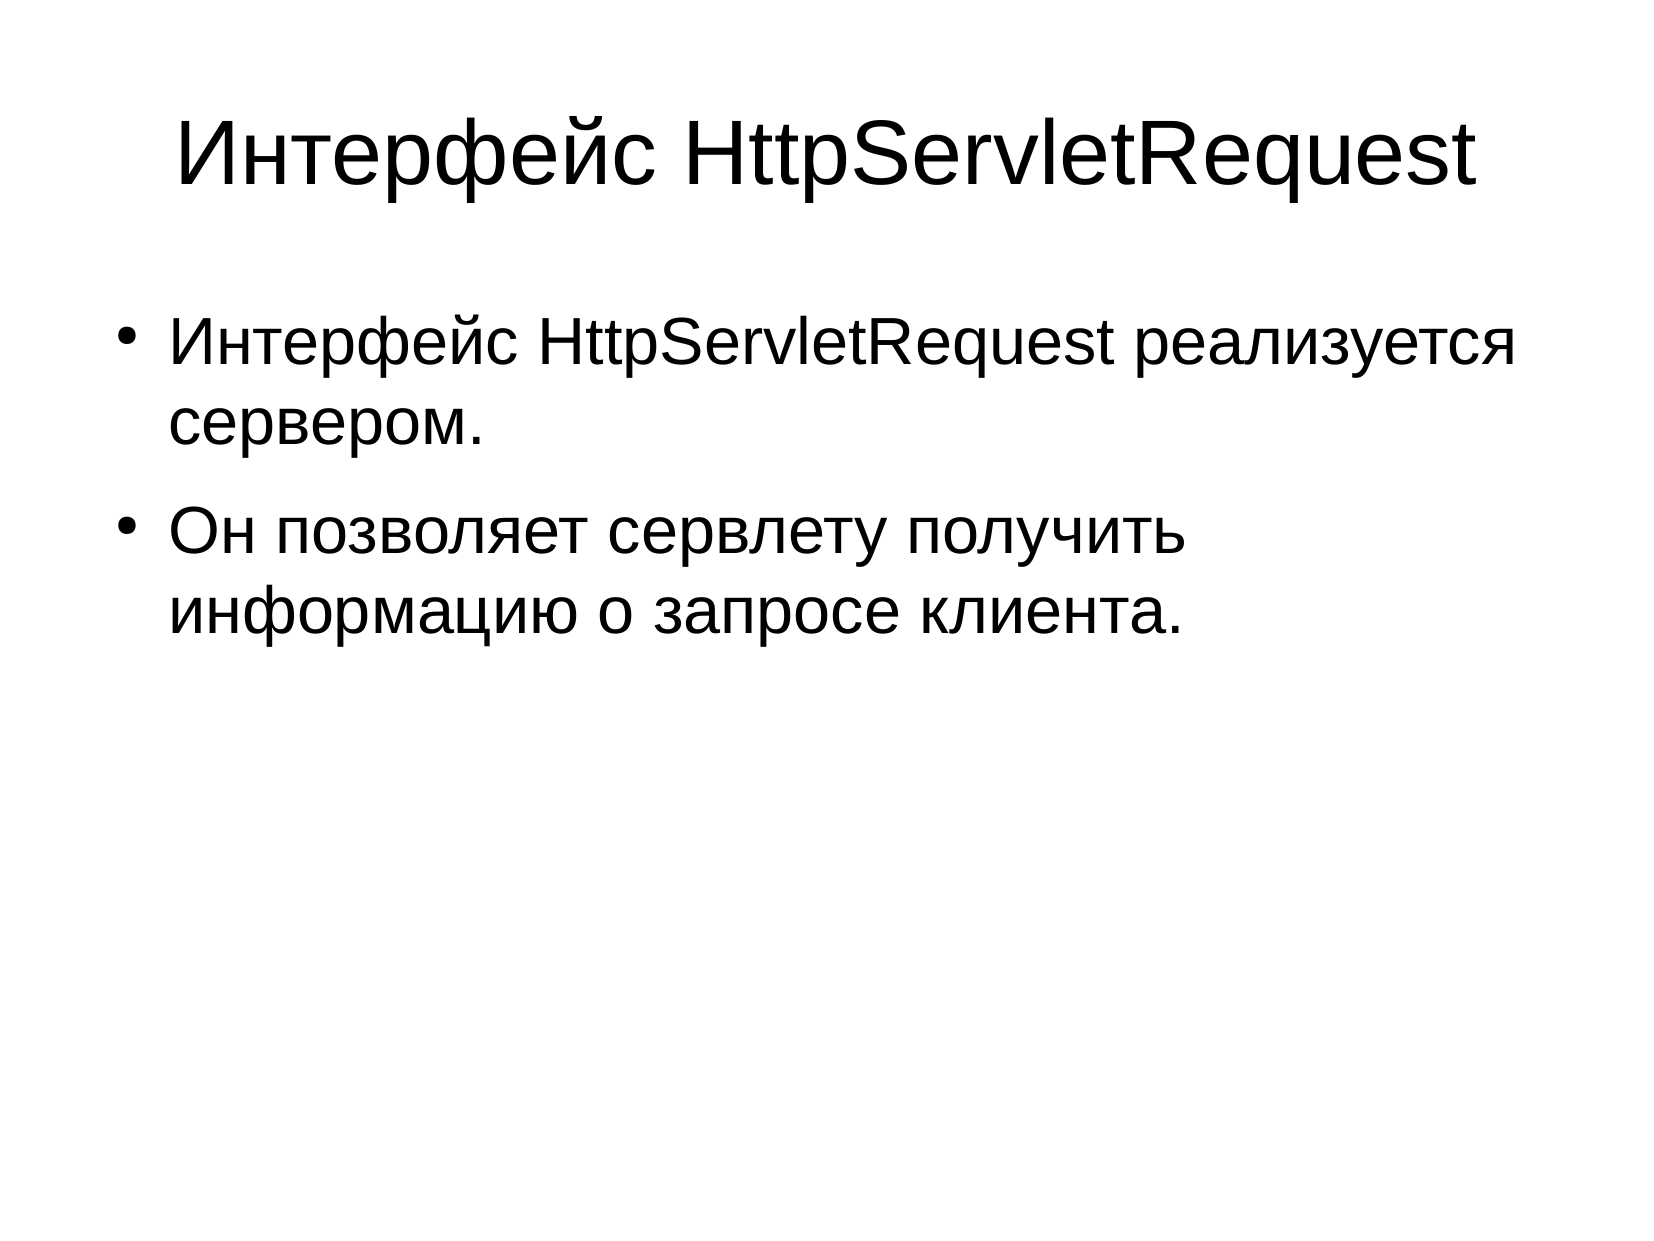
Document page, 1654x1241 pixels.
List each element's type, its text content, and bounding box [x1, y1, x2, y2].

title Интерфейс HttpServletRequest [82, 49, 1571, 257]
list Интерфейс HttpServletRequest реализуется сервером. Он позволяет сервлету получить информацию о запросе клиента. [82, 290, 1571, 1010]
